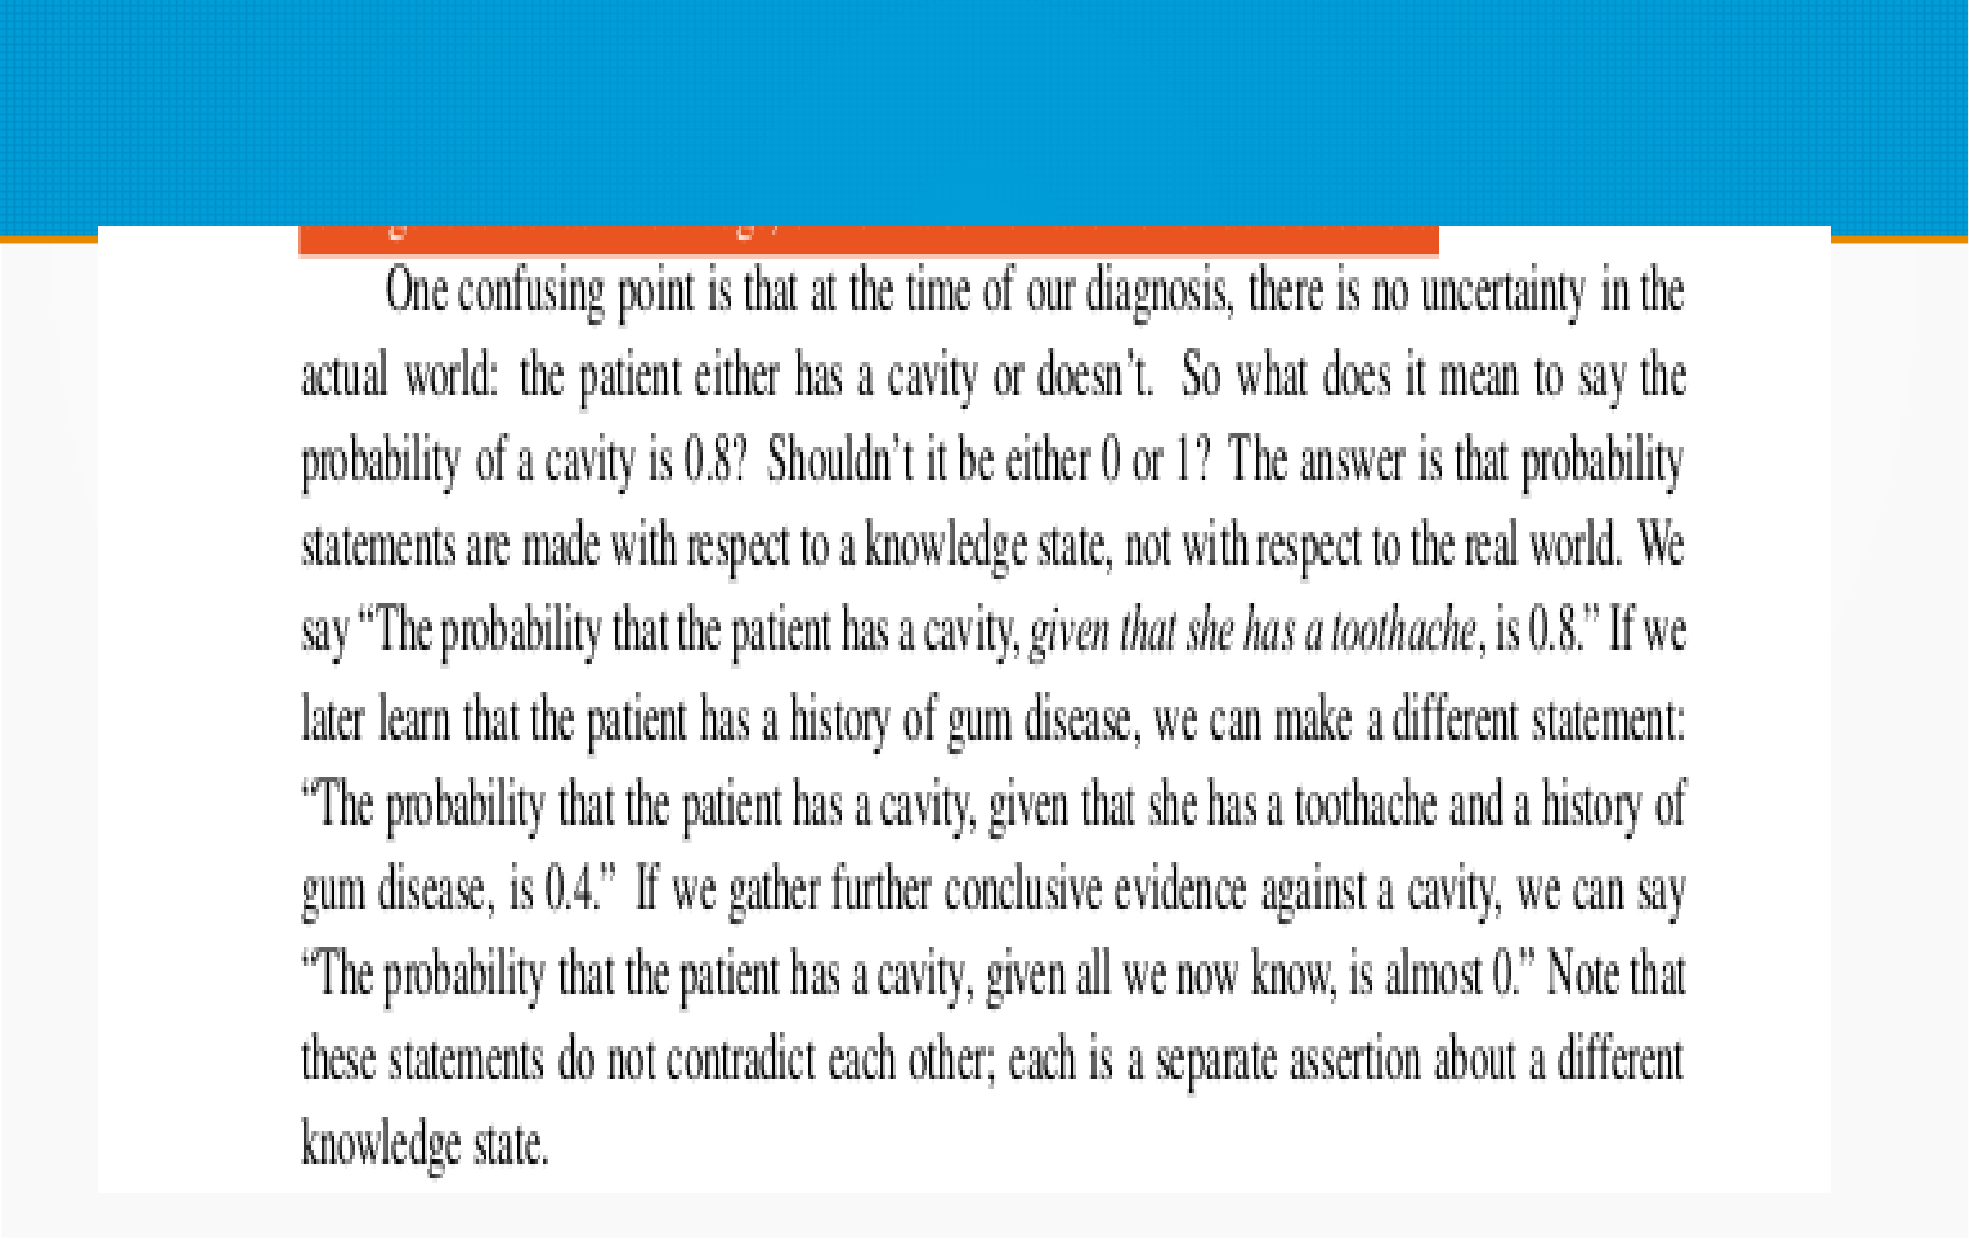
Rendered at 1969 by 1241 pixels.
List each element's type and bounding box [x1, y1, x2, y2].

picture [98, 227, 1831, 1193]
